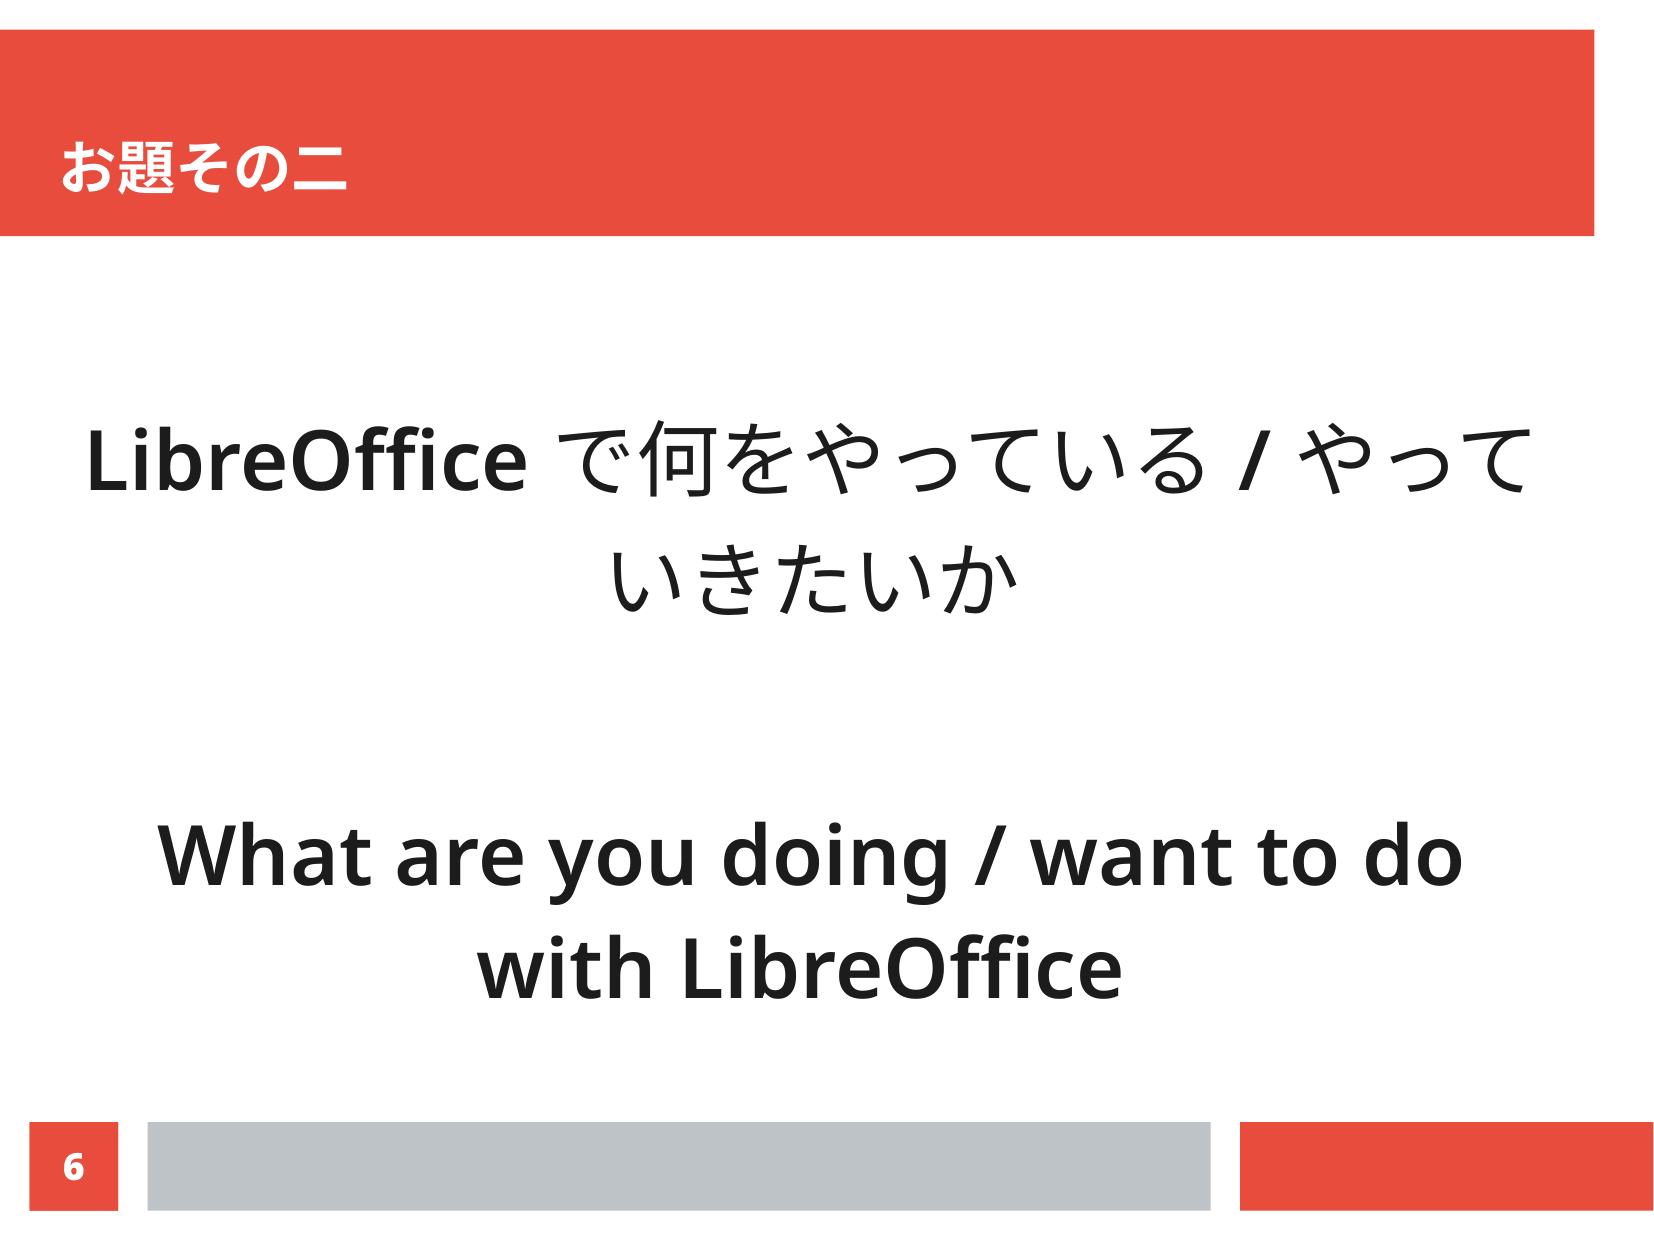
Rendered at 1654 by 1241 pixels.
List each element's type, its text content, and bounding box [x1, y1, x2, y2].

list LibreOfficeで何をやっている/やっていきたいか What are you doing / want to do with LibreOffice [59, 324, 1565, 1093]
title お題その二 [59, 59, 1595, 207]
